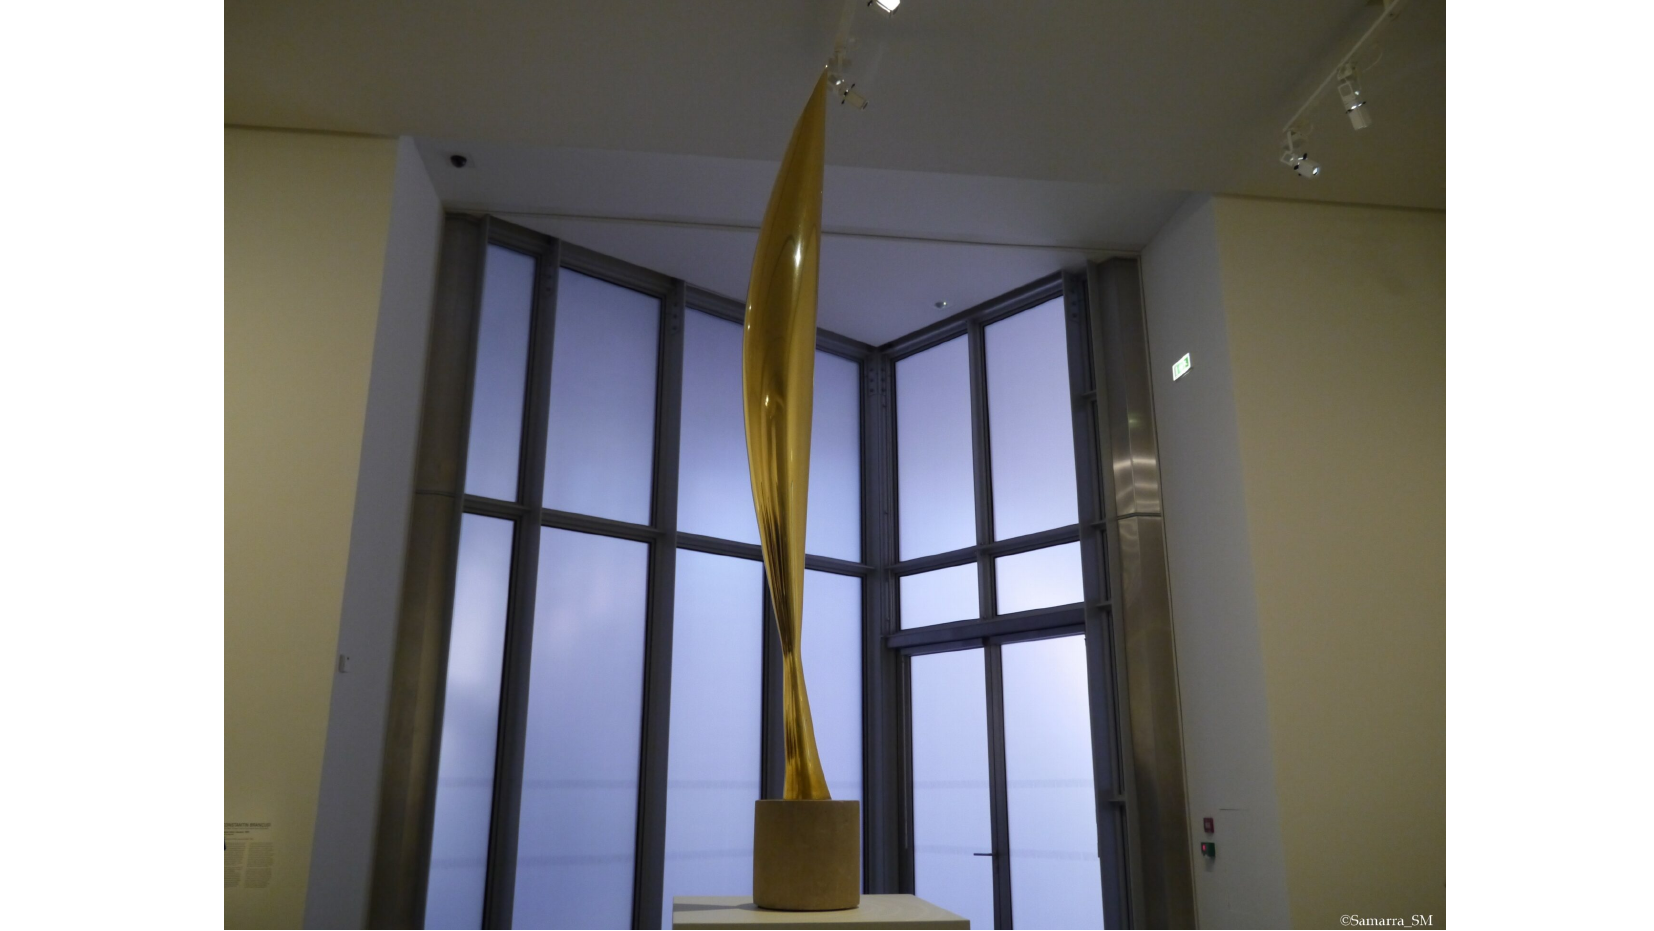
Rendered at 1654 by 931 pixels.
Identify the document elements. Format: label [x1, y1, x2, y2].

picture [224, 0, 1446, 930]
